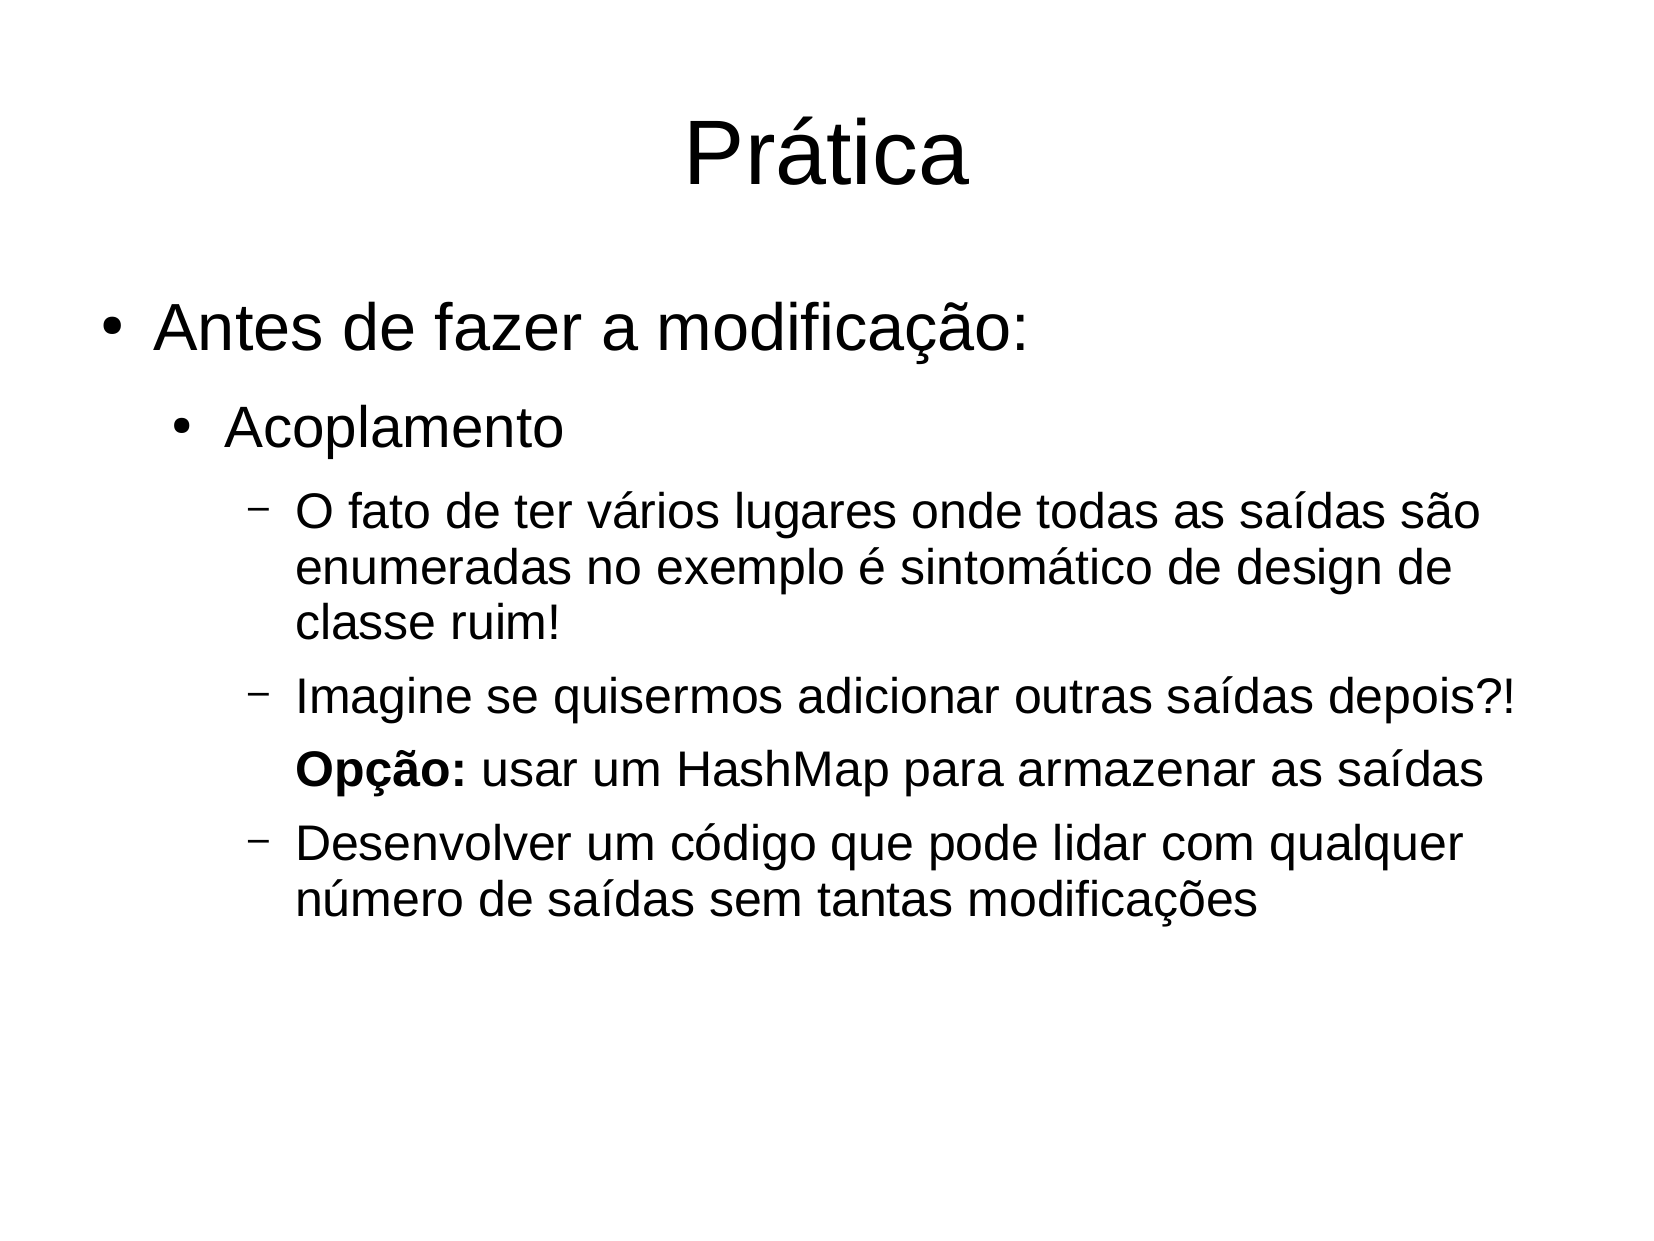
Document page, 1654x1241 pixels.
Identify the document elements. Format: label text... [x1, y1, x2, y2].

list Antes de fazer a modificação: Acoplamento O fato de ter vários lugares onde todas as saídas são enumeradas no exemplo é sintomático de design de classe ruim! Imagine se quisermos adicionar outras saídas depois?! Opção: usar um HashMap para armazenar as saídas Desenvolver um código que pode lidar com qualquer número de saídas sem tantas modificações [82, 290, 1571, 1109]
title Prática [82, 49, 1571, 257]
